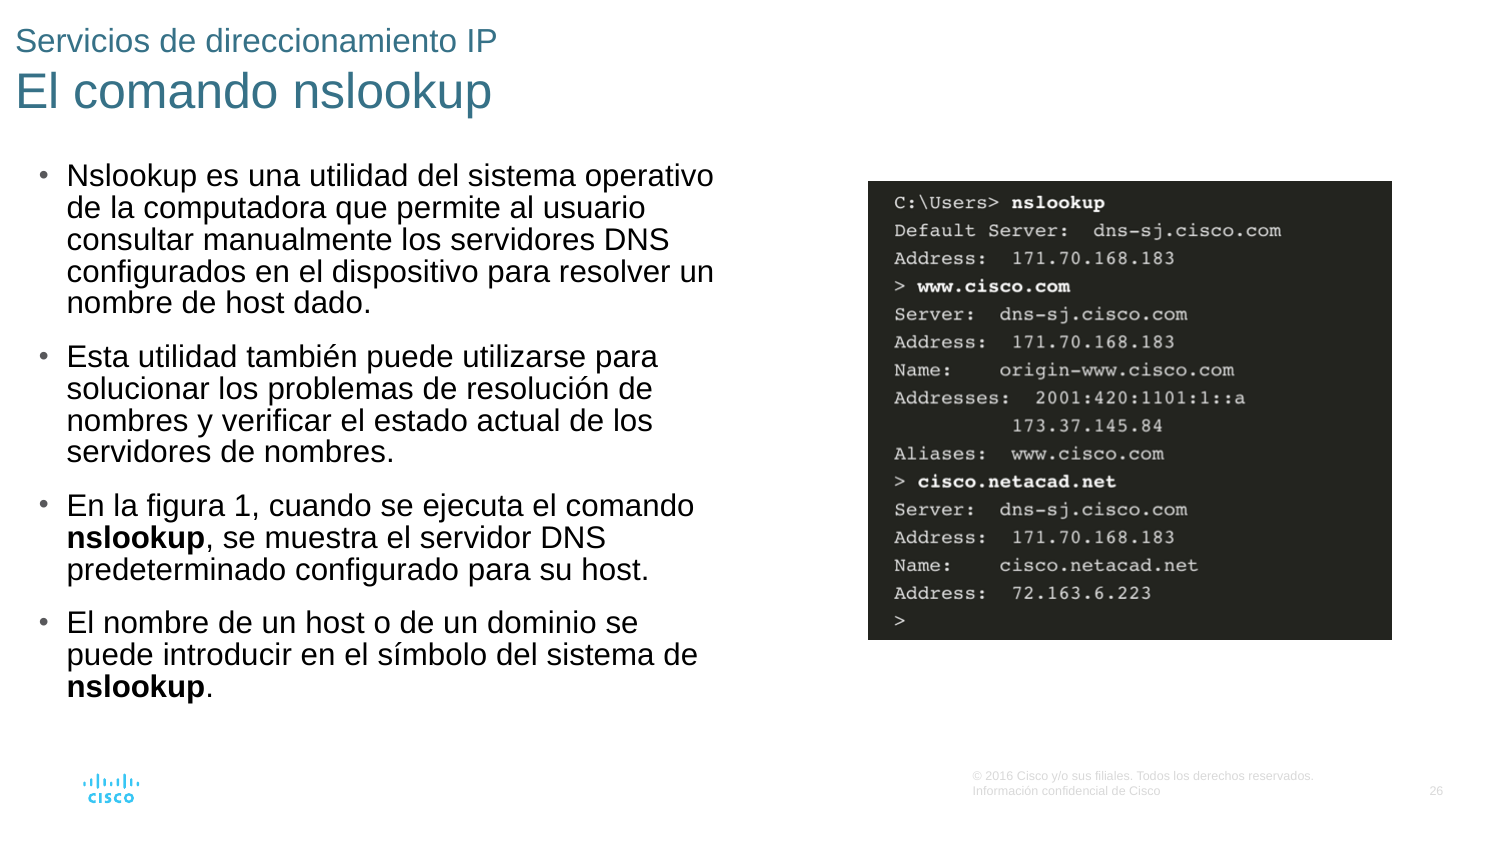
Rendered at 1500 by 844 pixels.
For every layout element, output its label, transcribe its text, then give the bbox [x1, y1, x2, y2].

title Servicios de direccionamiento IP El comando nslookup [0, 6, 1500, 131]
list Nslookup es una utilidad del sistema operativo de la computadora que permite al usuario consultar manualmente los servidores DNS configurados en el dispositivo para resolver un nombre de host dado. Esta utilidad también puede utilizarse para solucionar los problemas de resolución de nombres y verificar el estado actual de los servidores de nombres. En la figura 1, cuando se ejecuta el comando nslookup, se muestra el servidor DNS predeterminado configurado para su host. El nombre de un host o de un dominio se puede introducir en el símbolo del sistema de nslookup. [23, 154, 750, 721]
picture [868, 181, 1392, 640]
